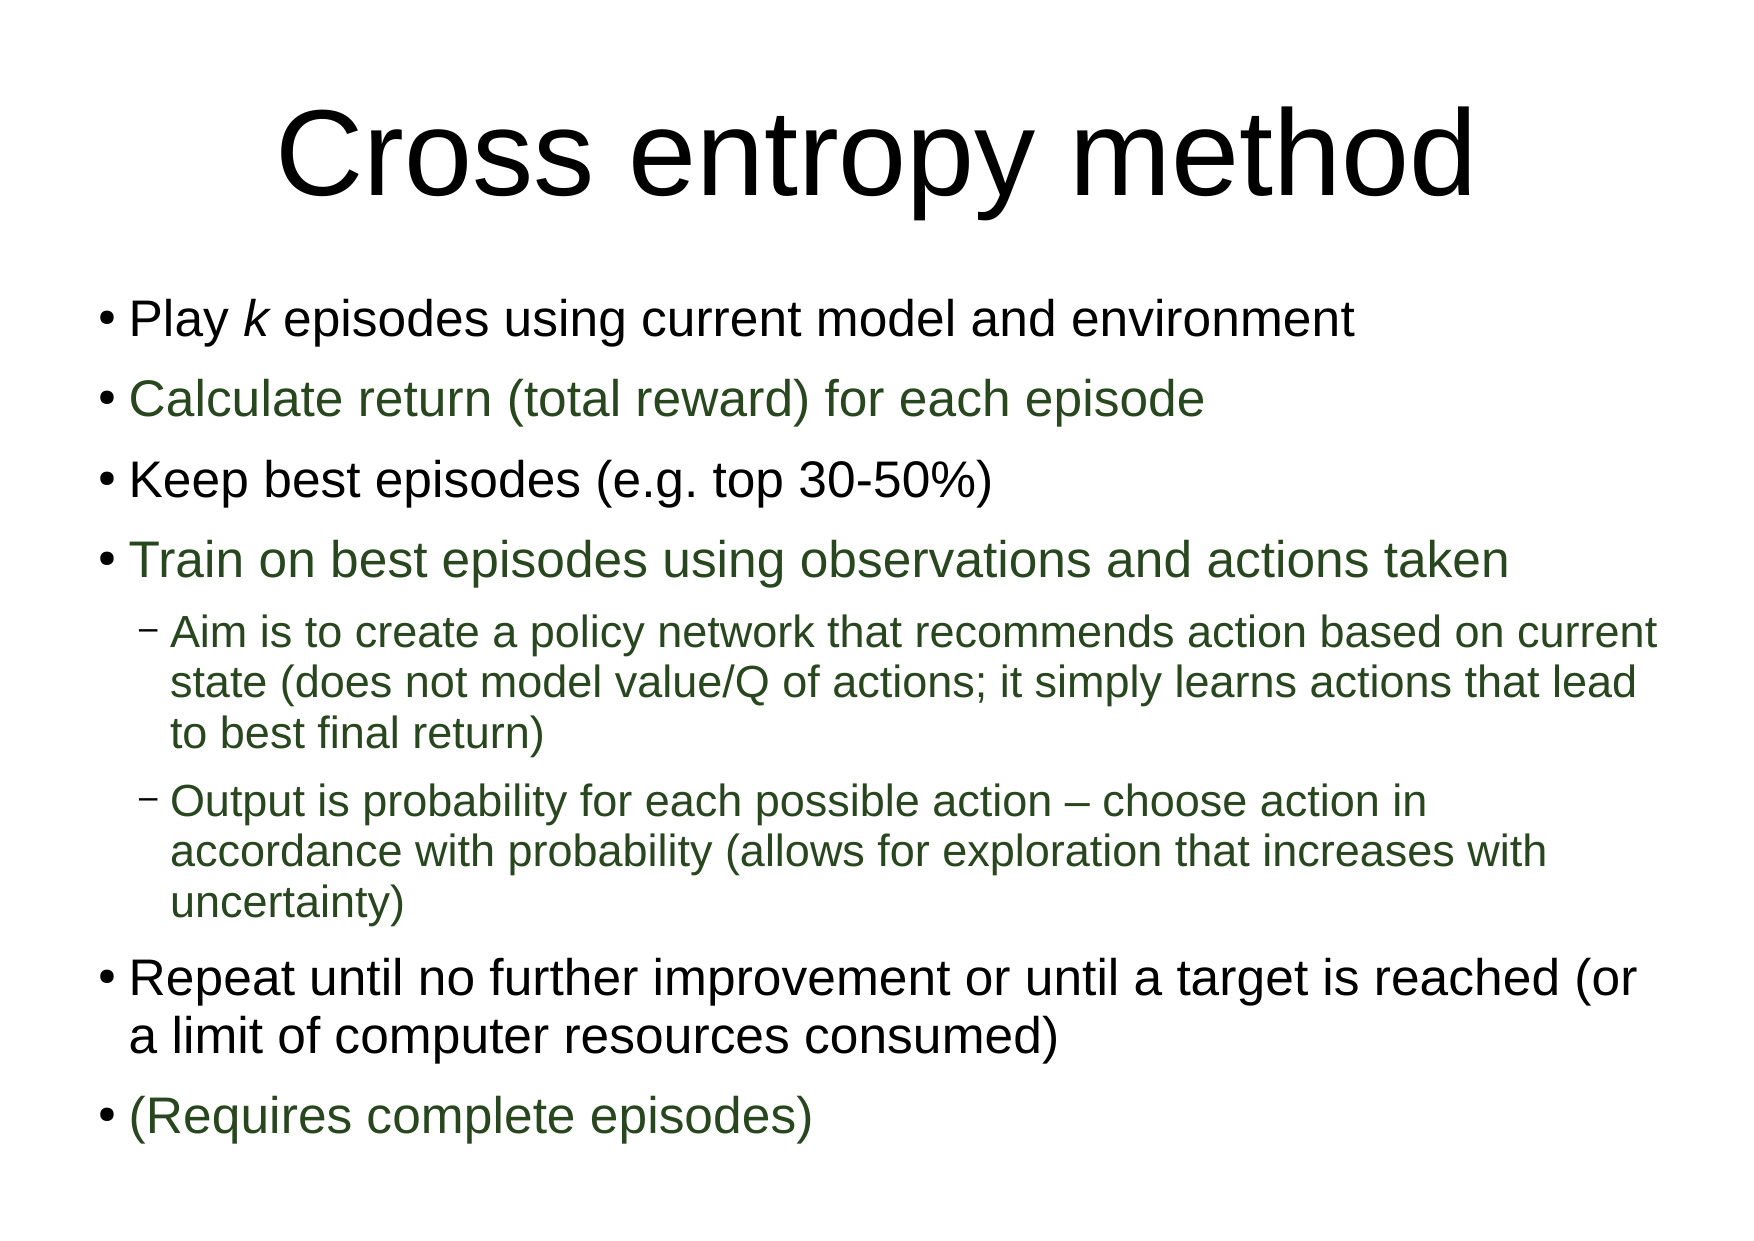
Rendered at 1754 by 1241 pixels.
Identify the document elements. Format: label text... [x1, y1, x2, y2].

title Cross entropy method [87, 49, 1667, 257]
list Play k episodes using current model and environment Calculate return (total reward) for each episode Keep best episodes (e.g. top 30-50%) Train on best episodes using observations and actions taken Aim is to create a policy network that recommends action based on current state (does not model value/Q of actions; it simply learns actions that lead to best final return) Output is probability for each possible action – choose action in accordance with probability (allows for exploration that increases with uncertainty) Repeat until no further improvement or until a target is reached (or a limit of computer resources consumed) (Requires complete episodes) [87, 290, 1667, 1146]
